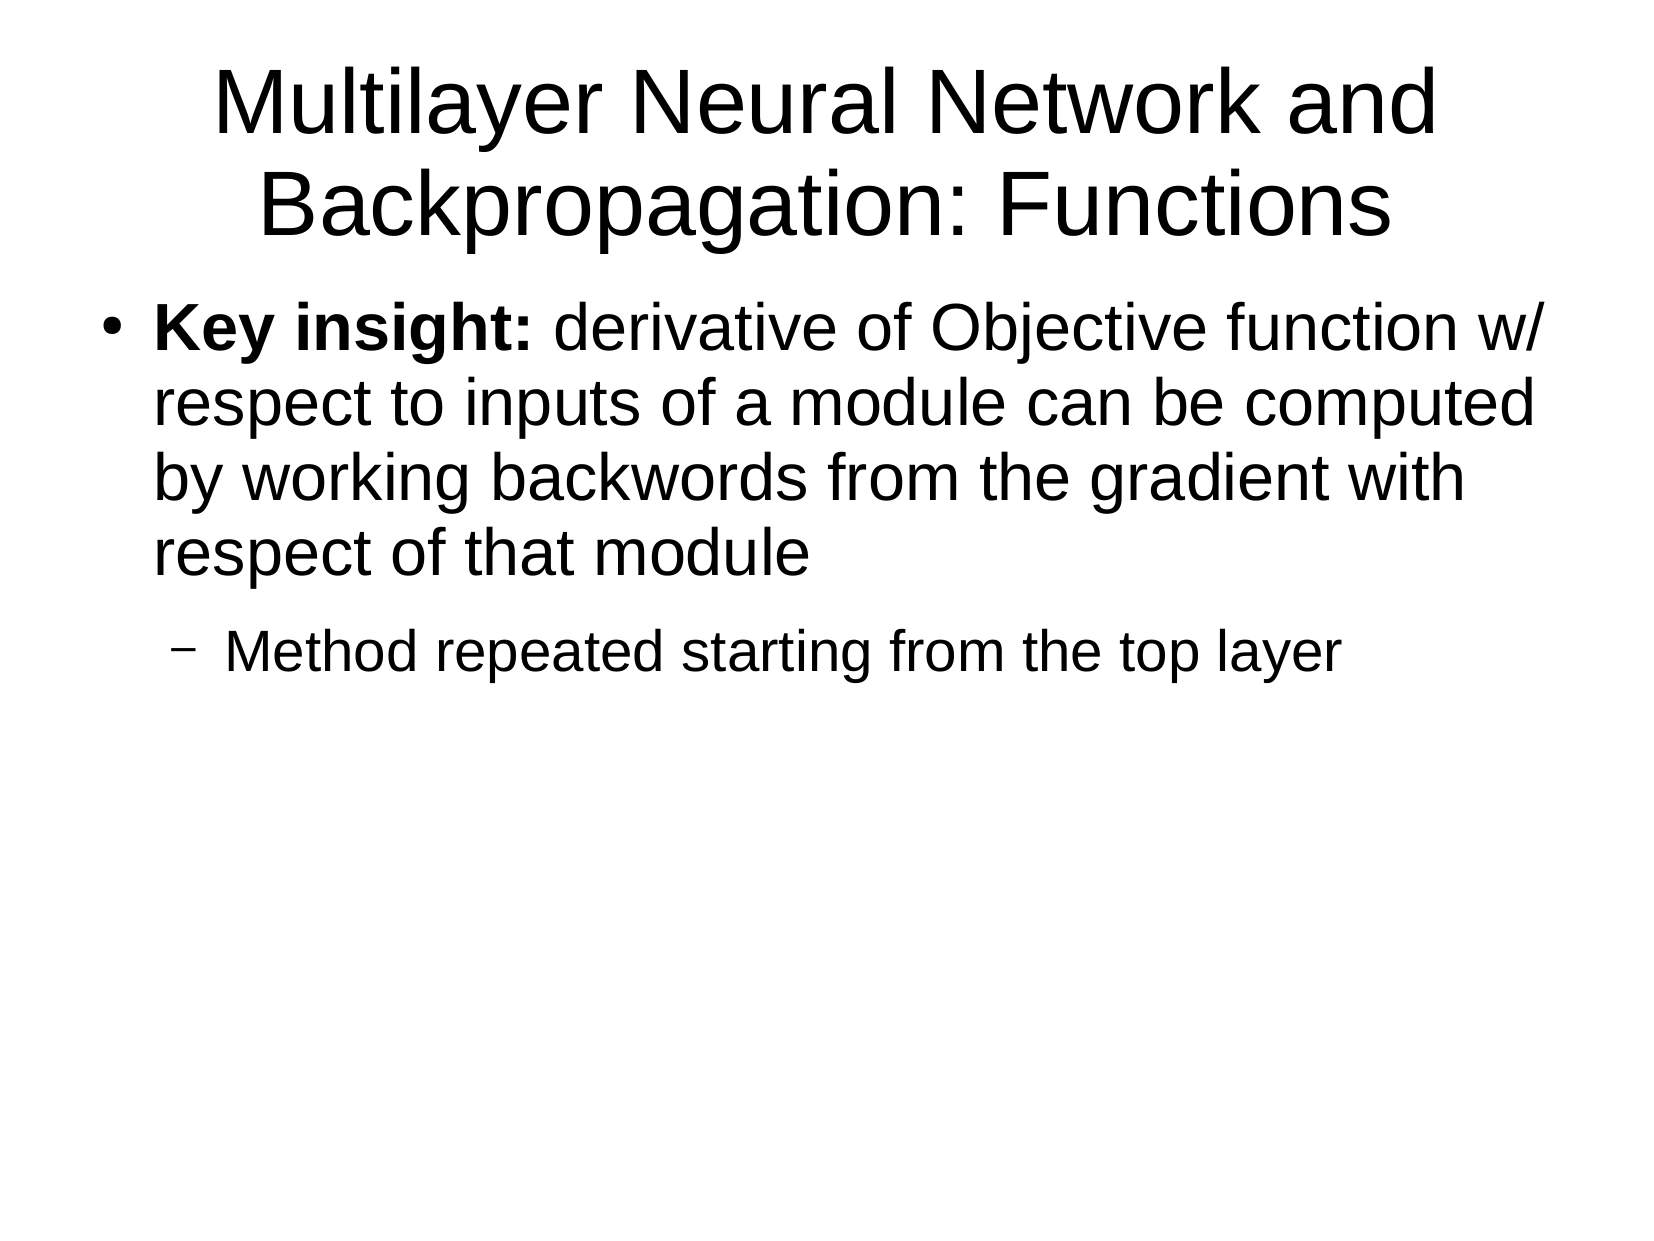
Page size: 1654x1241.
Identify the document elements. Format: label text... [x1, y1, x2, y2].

title Multilayer Neural Network and Backpropagation: Functions [82, 49, 1571, 257]
list Key insight: derivative of Objective function w/ respect to inputs of a module can be computed by working backwords from the gradient with respect of that module Method repeated starting from the top layer [82, 290, 1571, 1010]
